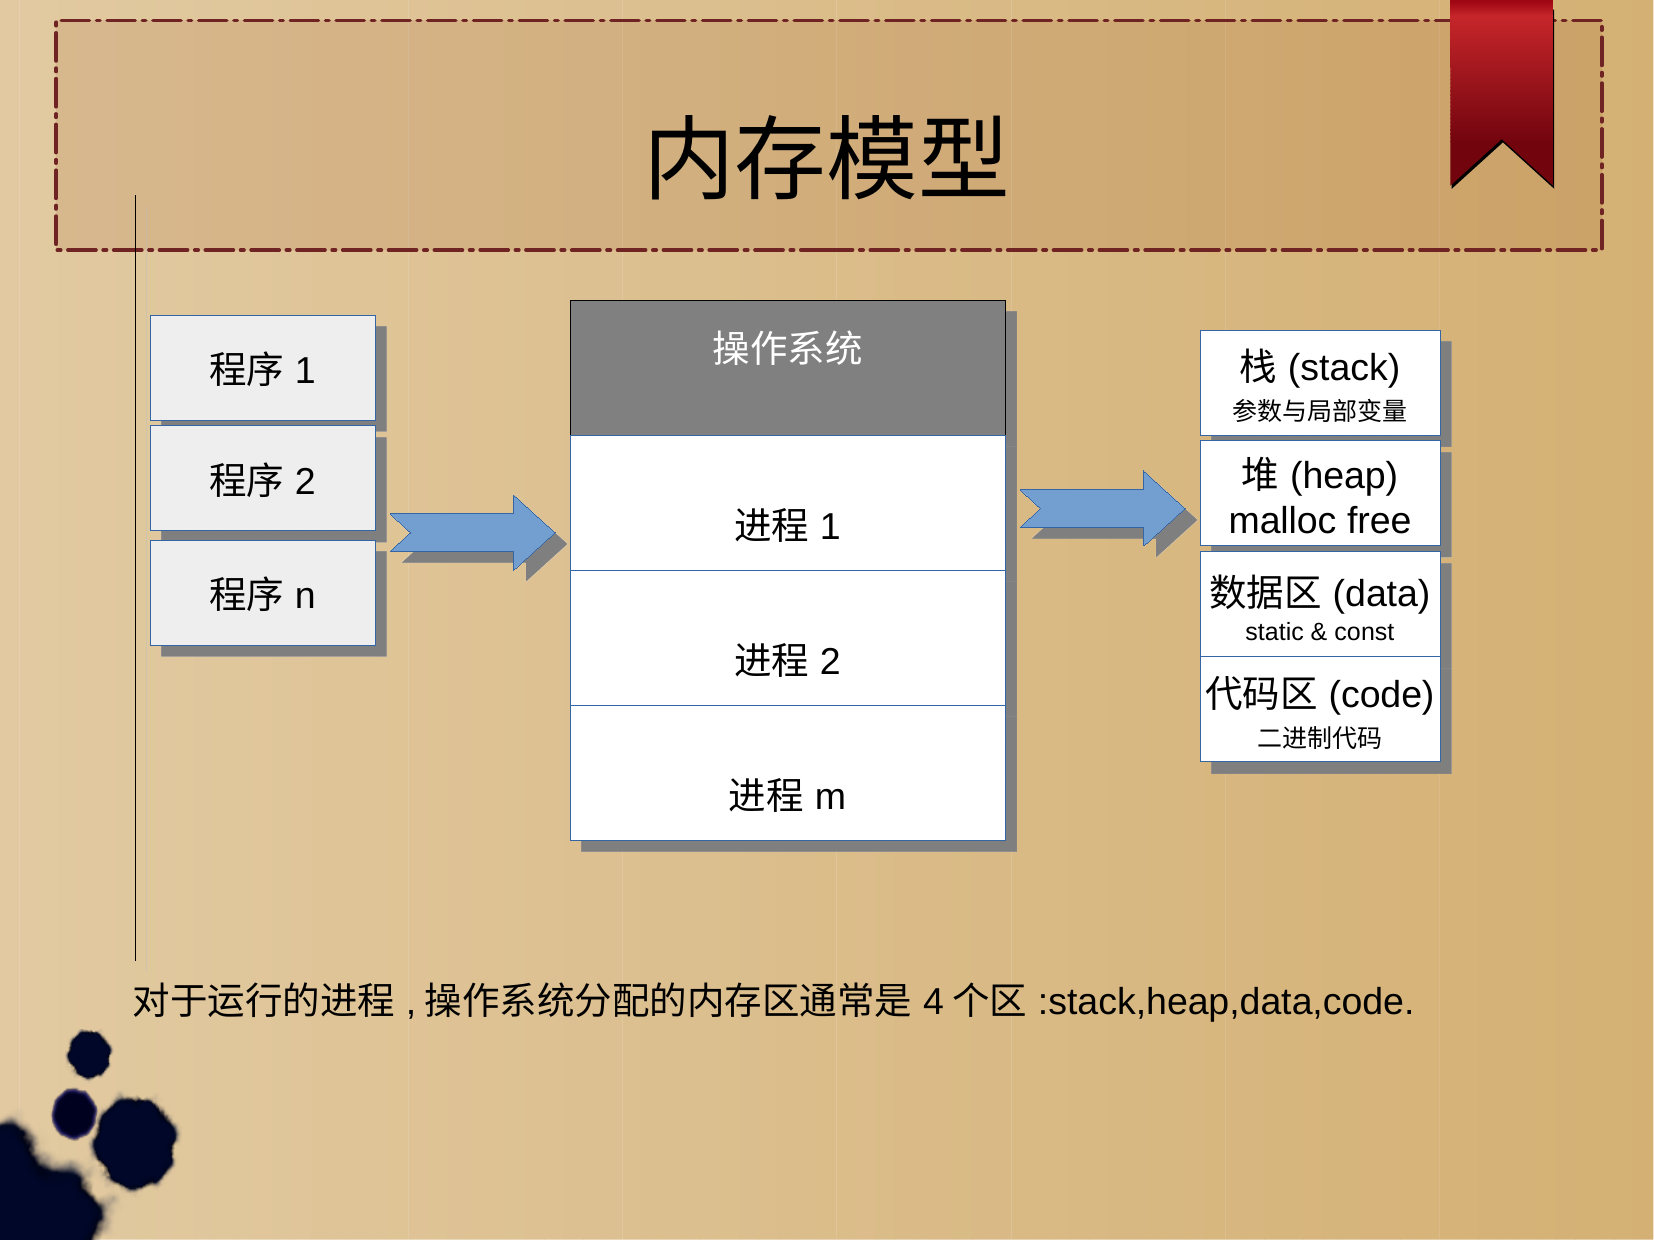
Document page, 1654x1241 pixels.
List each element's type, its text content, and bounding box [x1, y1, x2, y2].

text_box 进程2 [570, 570, 1006, 705]
text_box 程序2 [150, 425, 376, 531]
text_box 进程1 [570, 435, 1006, 570]
text_box [1020, 470, 1186, 546]
text_box [390, 495, 556, 571]
text_box 程序1 [150, 315, 376, 421]
text_box 程序n [150, 540, 376, 646]
text_box 代码区(code) 二进制代码 [1200, 656, 1441, 762]
text_box 对于运行的进程,操作系统分配的内存区通常是4个区:stack,heap,data,code. [90, 963, 1591, 1111]
text_box 数据区(data) static & const [1200, 551, 1441, 656]
text_box 进程m [570, 705, 1006, 841]
text_box 栈(stack) 参数与局部变量 [1200, 330, 1441, 436]
title 内存模型 [82, 49, 1571, 257]
text_box 操作系统 [570, 300, 1006, 435]
text_box 堆(heap) malloc free [1200, 440, 1441, 546]
